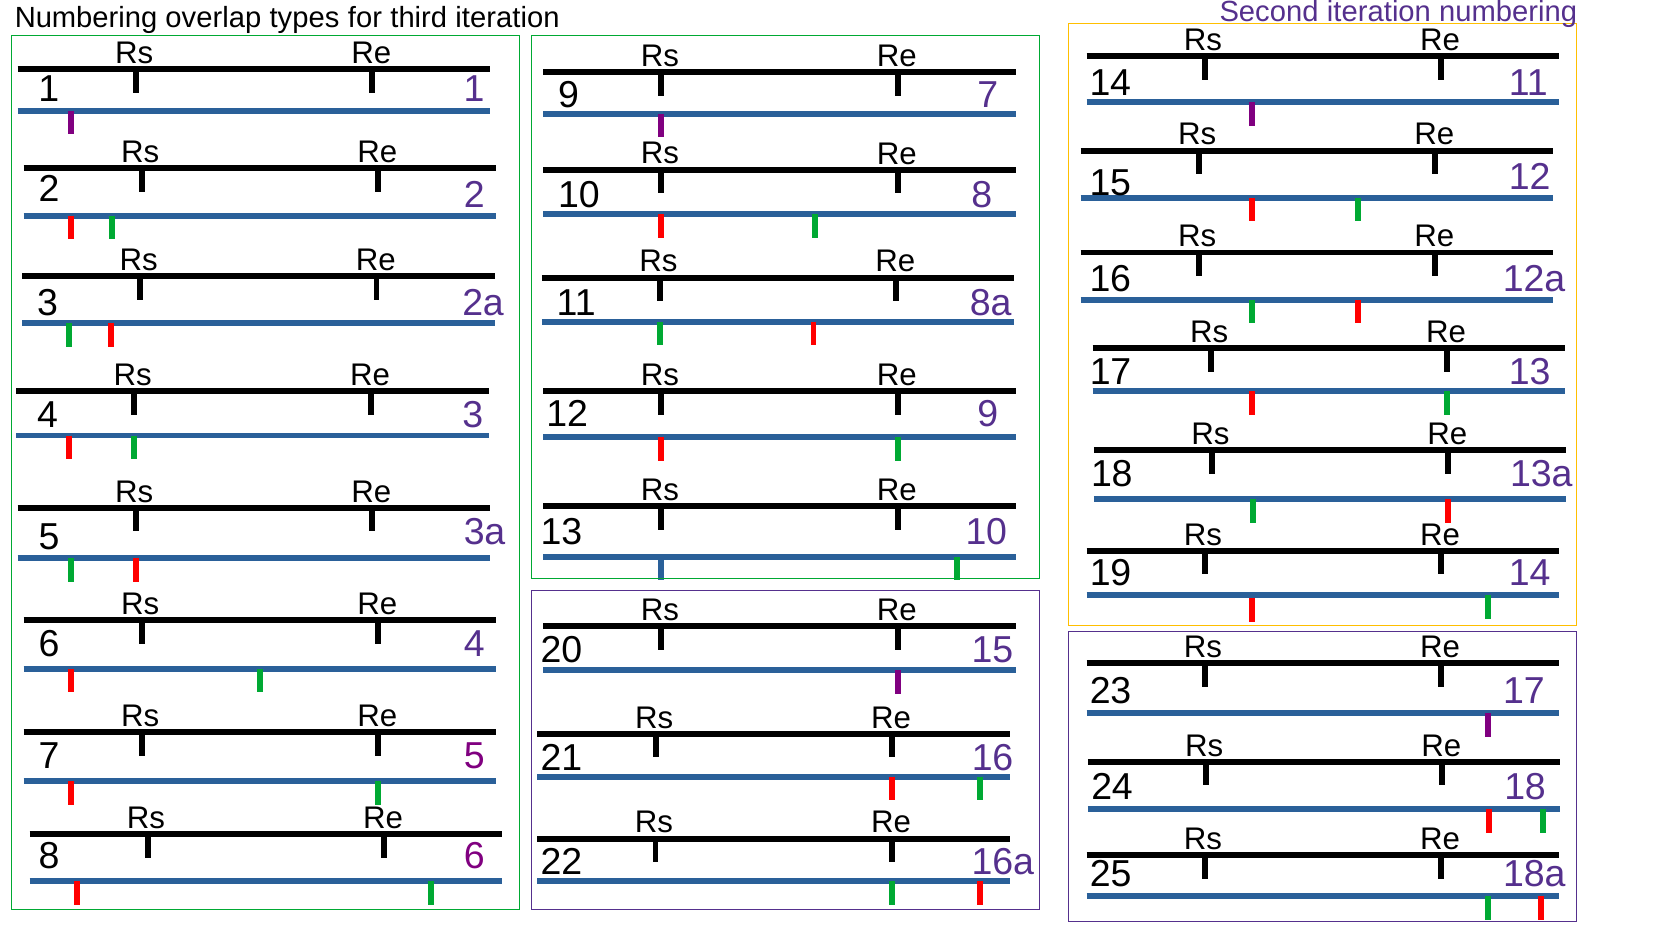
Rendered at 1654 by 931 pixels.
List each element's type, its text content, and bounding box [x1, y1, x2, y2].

text_box 24 [1076, 758, 1148, 815]
text_box 22 [525, 833, 598, 891]
text_box [11, 42, 520, 910]
text_box 8 [23, 827, 75, 885]
text_box Re [862, 31, 932, 35]
text_box Numbering overlap types for third iteration [0, 0, 613, 42]
text_box 2 [448, 166, 500, 223]
text_box 4 [449, 614, 500, 672]
text_box 18 [1489, 758, 1561, 815]
text_box 14 [1074, 53, 1147, 111]
text_box 5 [23, 508, 75, 566]
text_box 25 [1075, 845, 1147, 903]
text_box 17 [1074, 343, 1147, 401]
text_box 9 [543, 65, 594, 123]
text_box Rs [620, 692, 689, 743]
text_box Rs [1170, 720, 1239, 771]
text_box [1147, 255, 1488, 297]
text_box 12 [1494, 148, 1566, 206]
text_box Rs [1169, 14, 1204, 23]
text_box 3 [447, 386, 498, 443]
text_box 3a [448, 502, 521, 602]
text_box 16 [957, 728, 1029, 786]
text_box 20 [525, 620, 598, 678]
text_box Re [860, 236, 931, 286]
text_box 5 [449, 727, 500, 784]
text_box Rs [98, 349, 167, 400]
text_box [598, 737, 957, 774]
text_box Re [335, 349, 405, 400]
text_box [531, 590, 1040, 910]
text_box 11 [541, 273, 611, 331]
text_box Rs [104, 234, 173, 285]
text_box 7 [962, 65, 1014, 123]
text_box 1 [448, 59, 500, 117]
text_box 10 [950, 502, 1023, 560]
text_box 23 [1075, 662, 1147, 719]
text_box 10 [543, 166, 615, 223]
text_box 12a [1488, 250, 1581, 350]
text_box 2 [23, 160, 75, 218]
text_box Re [341, 234, 411, 285]
text_box Re [862, 584, 932, 590]
text_box Re [856, 692, 926, 743]
text_box [73, 279, 447, 320]
text_box 12 [531, 384, 603, 442]
text_box Rs [625, 584, 694, 590]
text_box Second iteration numbering [1204, 0, 1593, 36]
text_box 3 [22, 273, 73, 331]
text_box Rs [1163, 211, 1232, 261]
text_box Rs [1169, 626, 1238, 631]
text_box 11 [1494, 53, 1563, 111]
text_box 9 [962, 384, 1034, 442]
text_box 6 [23, 614, 75, 672]
text_box 6 [449, 827, 500, 885]
text_box 16 [1074, 250, 1147, 308]
text_box Re [1399, 211, 1470, 261]
text_box Rs [624, 236, 693, 286]
text_box 13 [1494, 350, 1566, 401]
text_box 13a [1495, 445, 1588, 545]
text_box Re [1406, 720, 1477, 771]
text_box 2a [447, 273, 520, 373]
text_box 16a [956, 833, 1049, 931]
text_box 18 [1076, 445, 1148, 503]
text_box 7 [23, 727, 75, 784]
text_box [1068, 23, 1577, 626]
text_box [531, 35, 1040, 579]
text_box 18a [1488, 845, 1581, 903]
text_box 13 [525, 502, 597, 560]
text_box 8a [955, 273, 1027, 331]
text_box 4 [22, 386, 73, 443]
text_box 19 [1075, 544, 1147, 601]
text_box 21 [525, 728, 598, 786]
text_box 14 [1494, 544, 1566, 601]
text_box [1068, 631, 1577, 922]
text_box 15 [1074, 154, 1147, 212]
text_box Re [1405, 626, 1476, 631]
text_box 15 [956, 620, 1029, 678]
text_box 17 [1488, 662, 1560, 719]
text_box Rs [625, 31, 694, 35]
text_box 8 [956, 166, 1028, 223]
